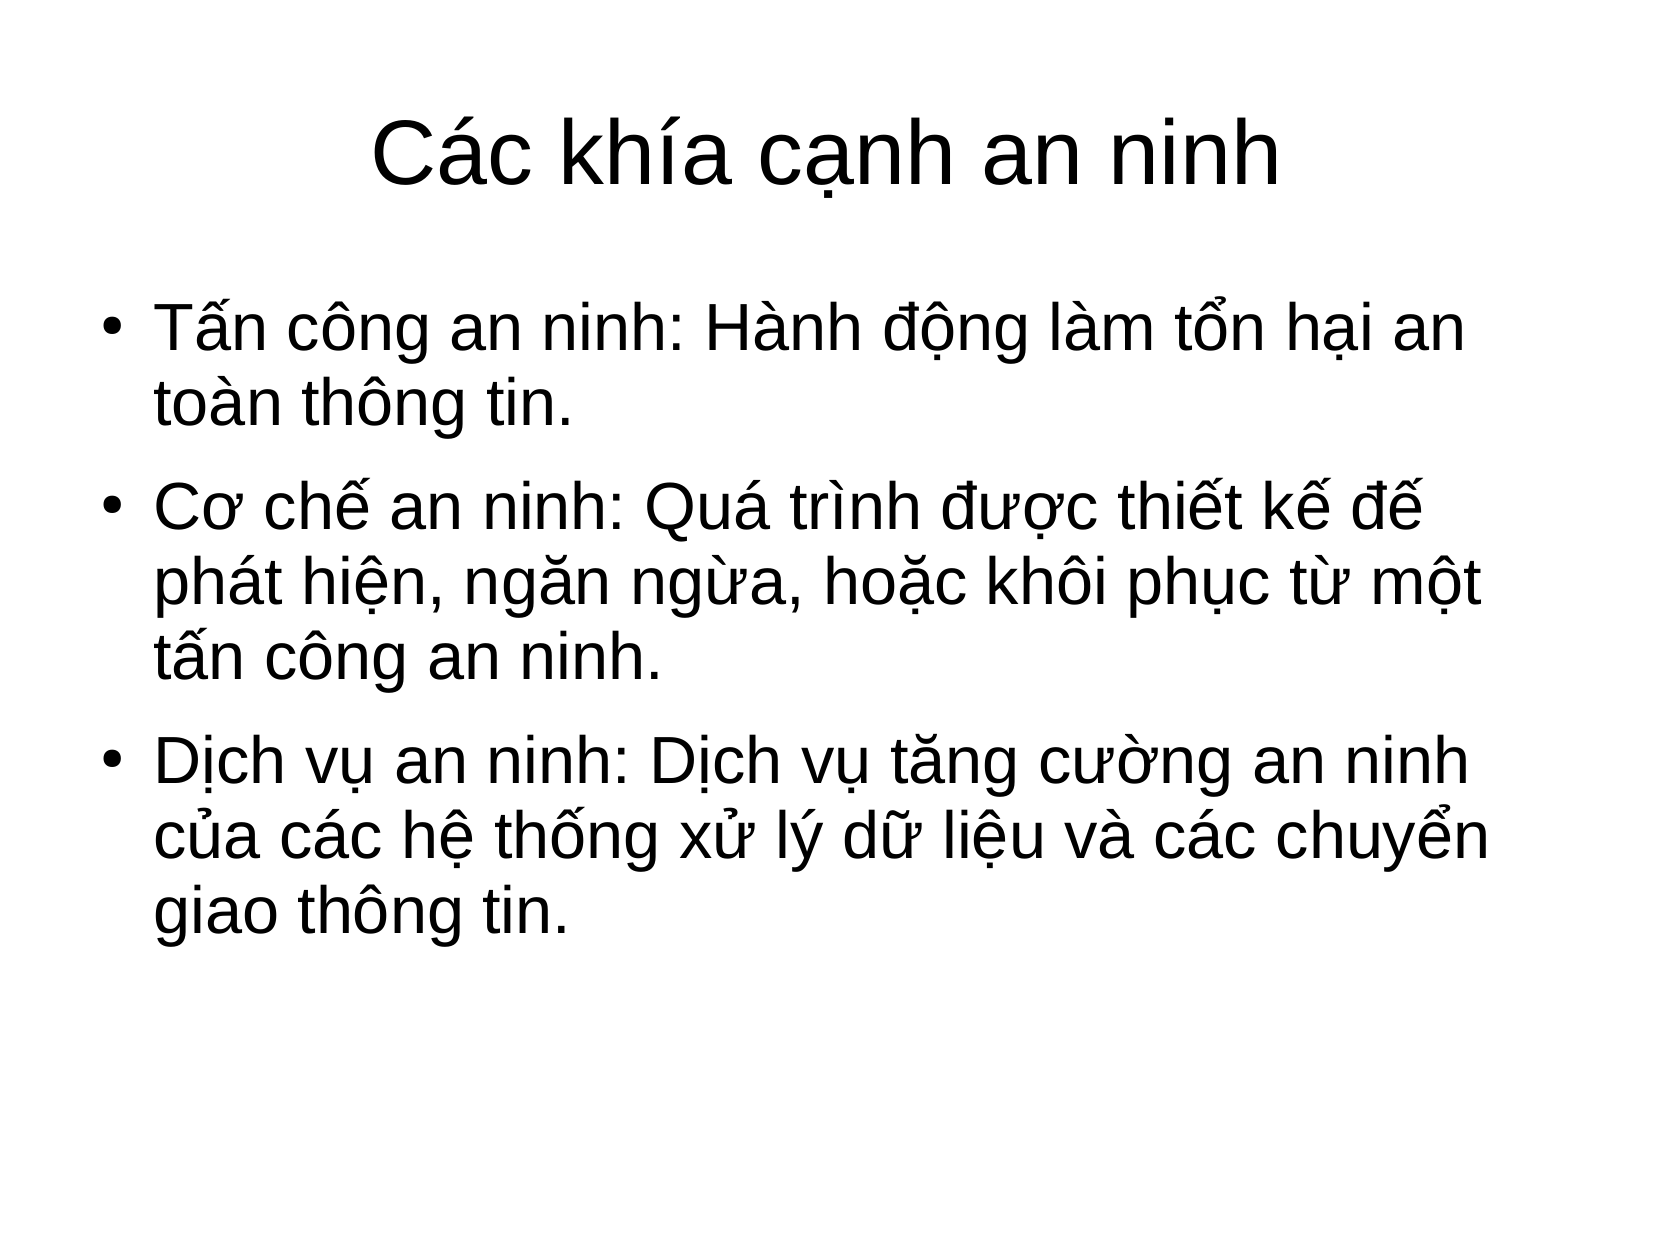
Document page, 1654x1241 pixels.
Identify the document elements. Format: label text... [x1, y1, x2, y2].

list Tấn công an ninh: Hành động làm tổn hại an toàn thông tin. Cơ chế an ninh: Quá trình được thiết kế đế phát hiện, ngăn ngừa, hoặc khôi phục từ một tấn công an ninh. Dịch vụ an ninh: Dịch vụ tăng cường an ninh của các hệ thống xử lý dữ liệu và các chuyển giao thông tin. [82, 290, 1571, 1010]
title Các khía cạnh an ninh [82, 49, 1571, 257]
